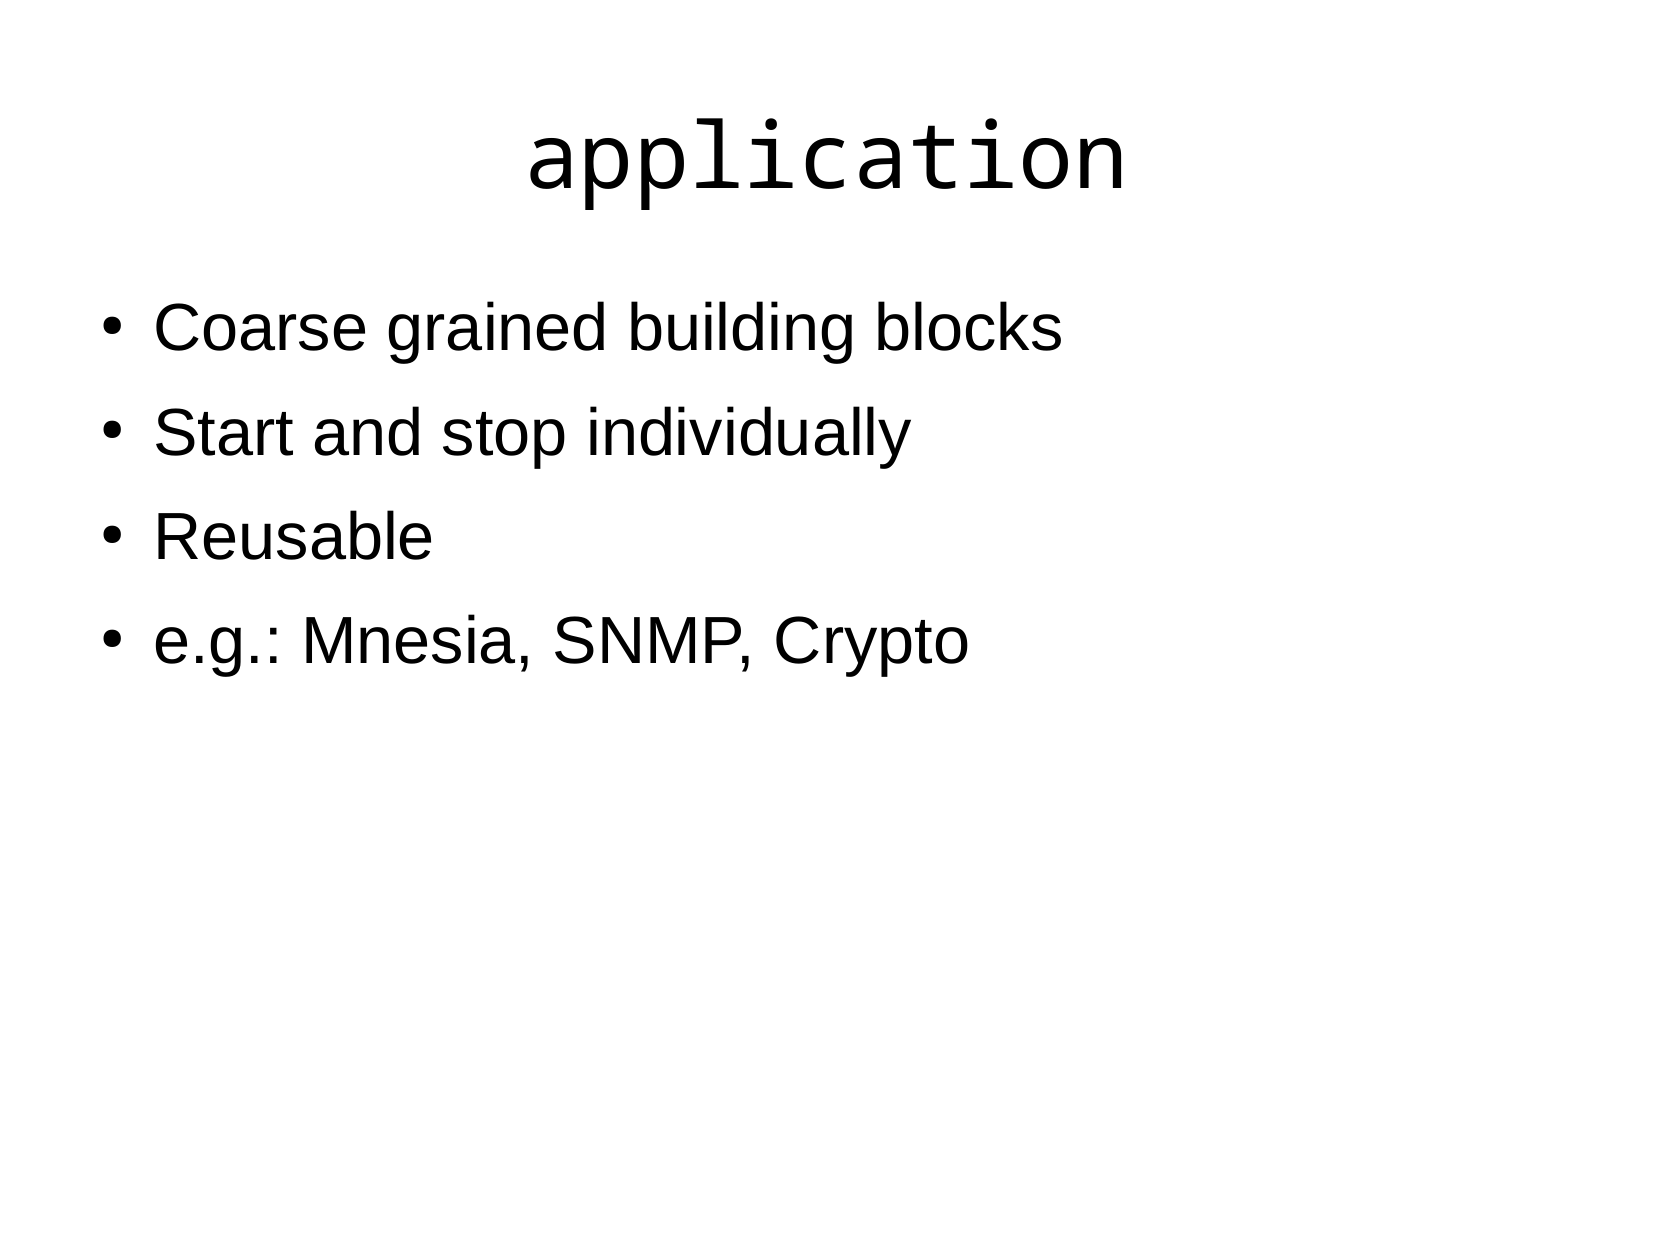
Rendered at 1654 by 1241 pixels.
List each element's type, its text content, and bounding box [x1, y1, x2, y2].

list Coarse grained building blocks Start and stop individually Reusable e.g.: Mnesia, SNMP, Crypto [82, 290, 1571, 1010]
title application [82, 49, 1571, 257]
